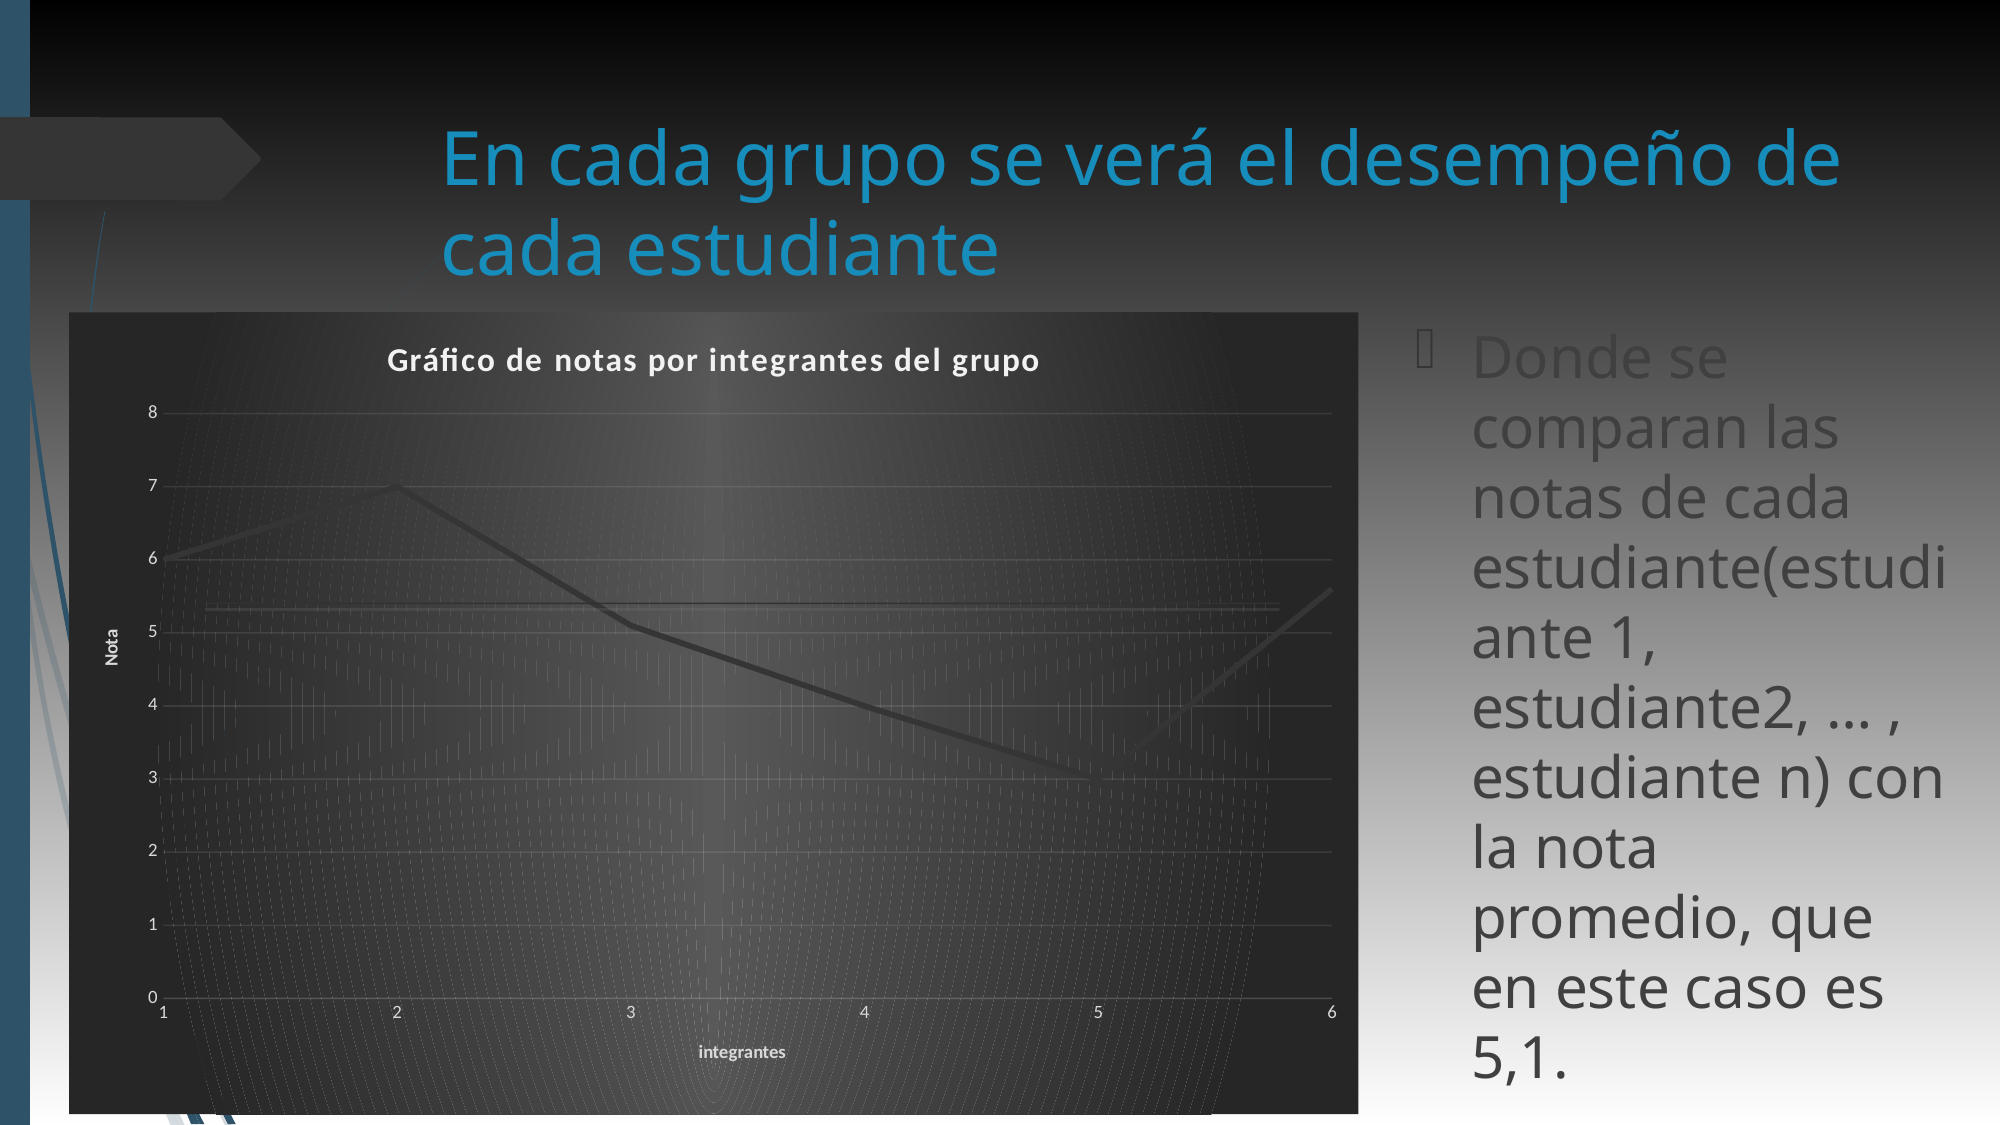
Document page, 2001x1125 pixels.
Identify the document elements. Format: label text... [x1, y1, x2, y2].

chart [69, 312, 1359, 1115]
list Donde se comparan las notas de cada estudiante(estudiante 1, estudiante2, … , estudiante n) con la nota promedio, que en este caso es 5,1. [1400, 312, 1966, 1115]
title En cada grupo se verá el desempeño de cada estudiante [425, 102, 1888, 313]
